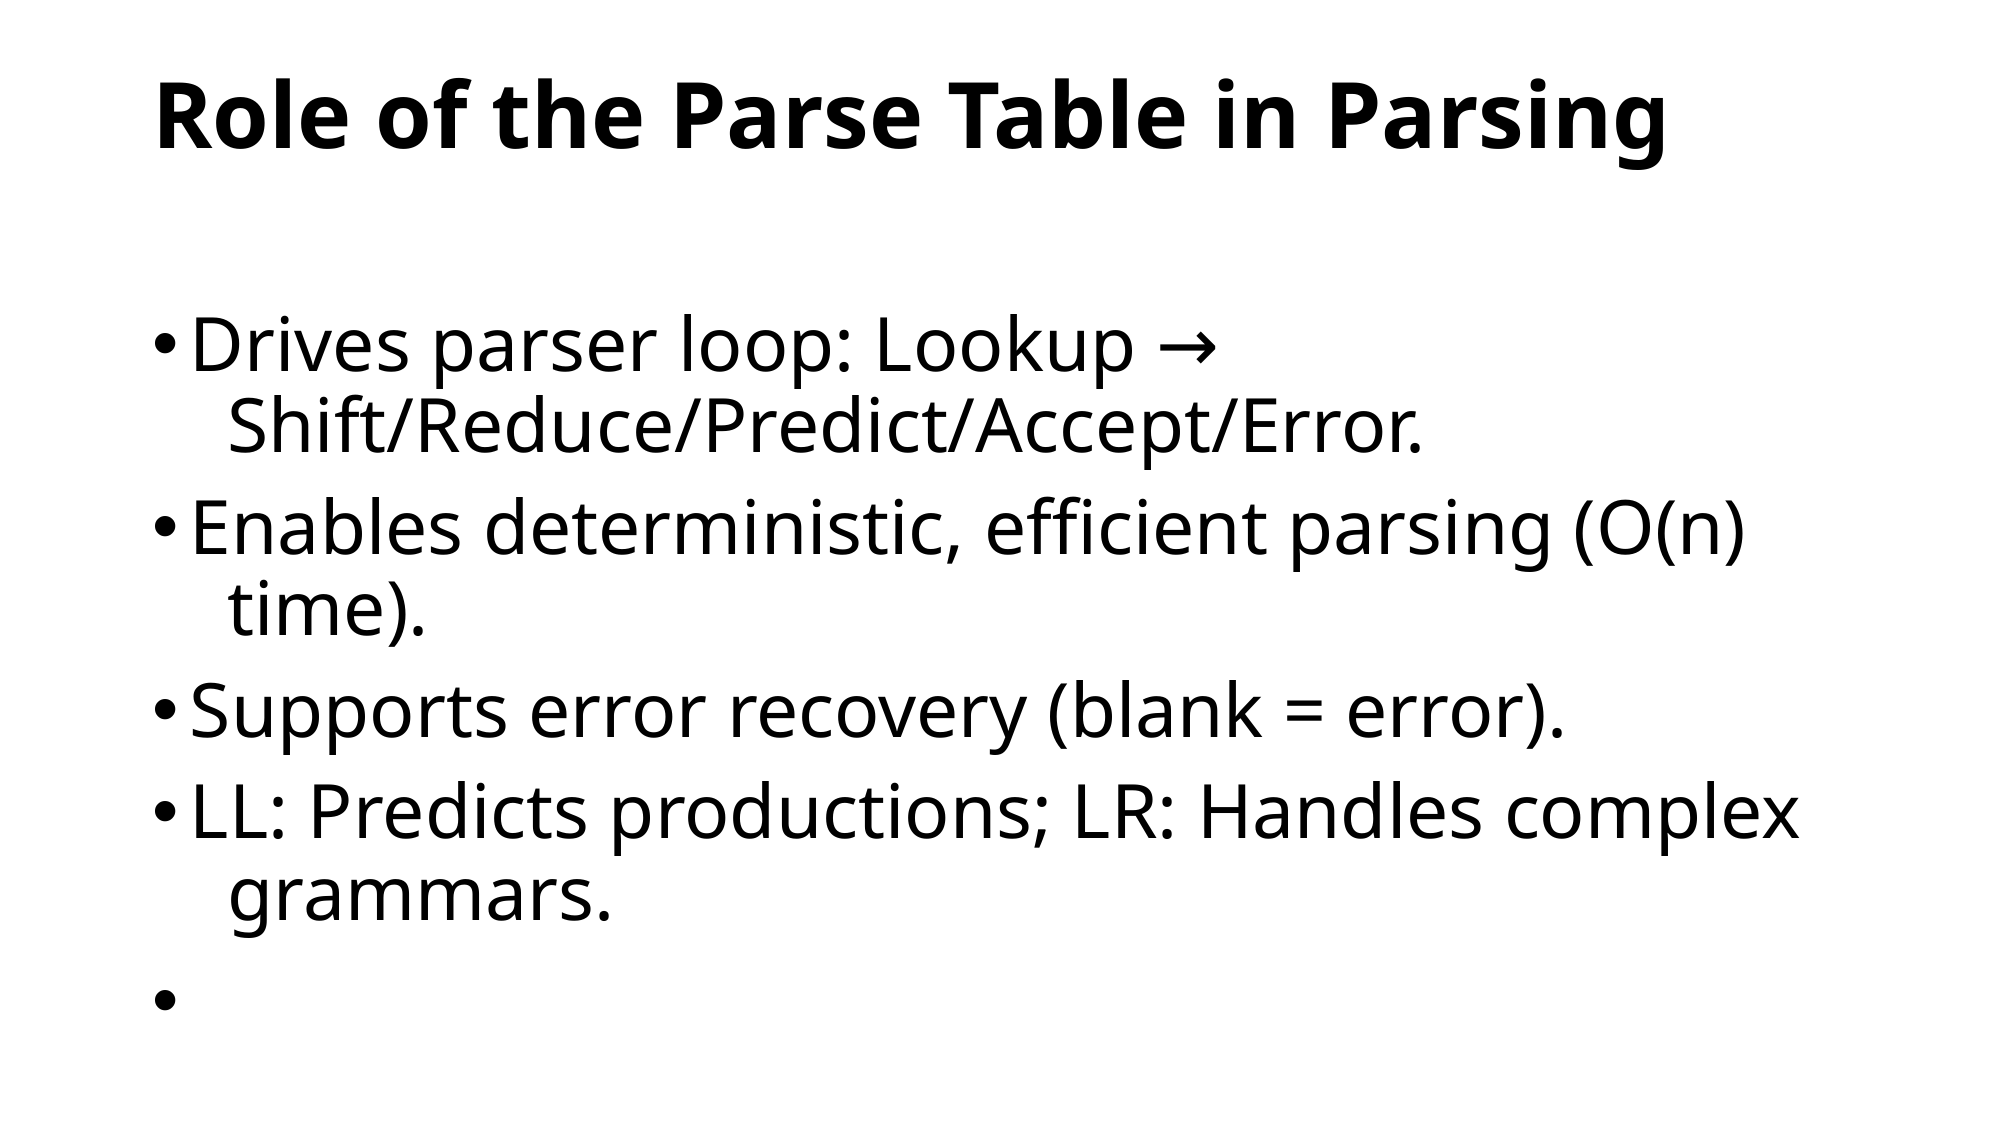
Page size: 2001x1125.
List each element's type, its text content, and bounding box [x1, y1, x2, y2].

title Role of the Parse Table in Parsing [137, 59, 1863, 278]
list Drives parser loop: Lookup → Shift/Reduce/Predict/Accept/Error. Enables deterministic, efficient parsing (O(n) time). Supports error recovery (blank = error). LL: Predicts productions; LR: Handles complex grammars. [137, 299, 1863, 1014]
